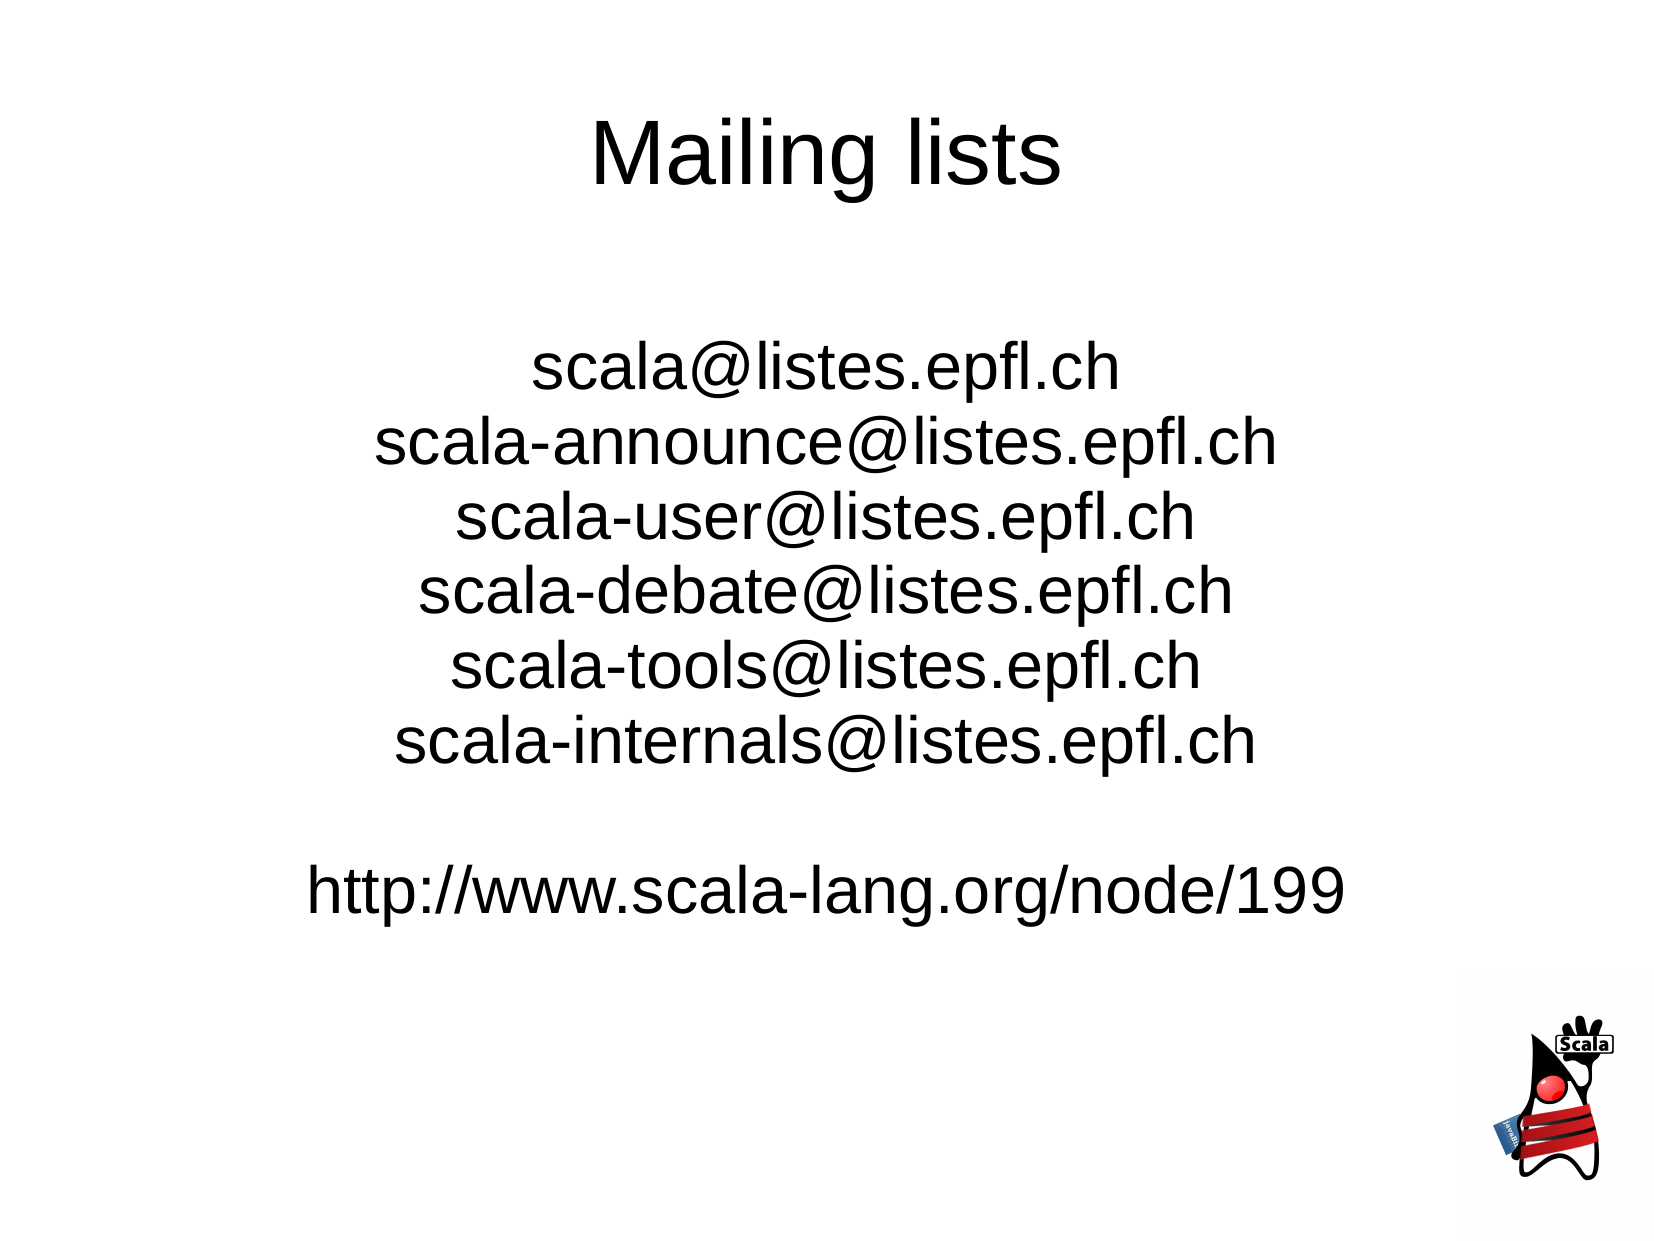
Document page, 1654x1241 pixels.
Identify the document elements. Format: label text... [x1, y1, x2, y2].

title Mailing lists [82, 49, 1571, 226]
subtitle scala@listes.epfl.ch scala-announce@listes.epfl.ch scala-user@listes.epfl.ch scala-debate@listes.epfl.ch scala-tools@listes.epfl.ch scala-internals@listes.epfl.ch http://www.scala-lang.org/node/199 [0, 226, 1654, 1031]
picture [1462, 1031, 1654, 1241]
